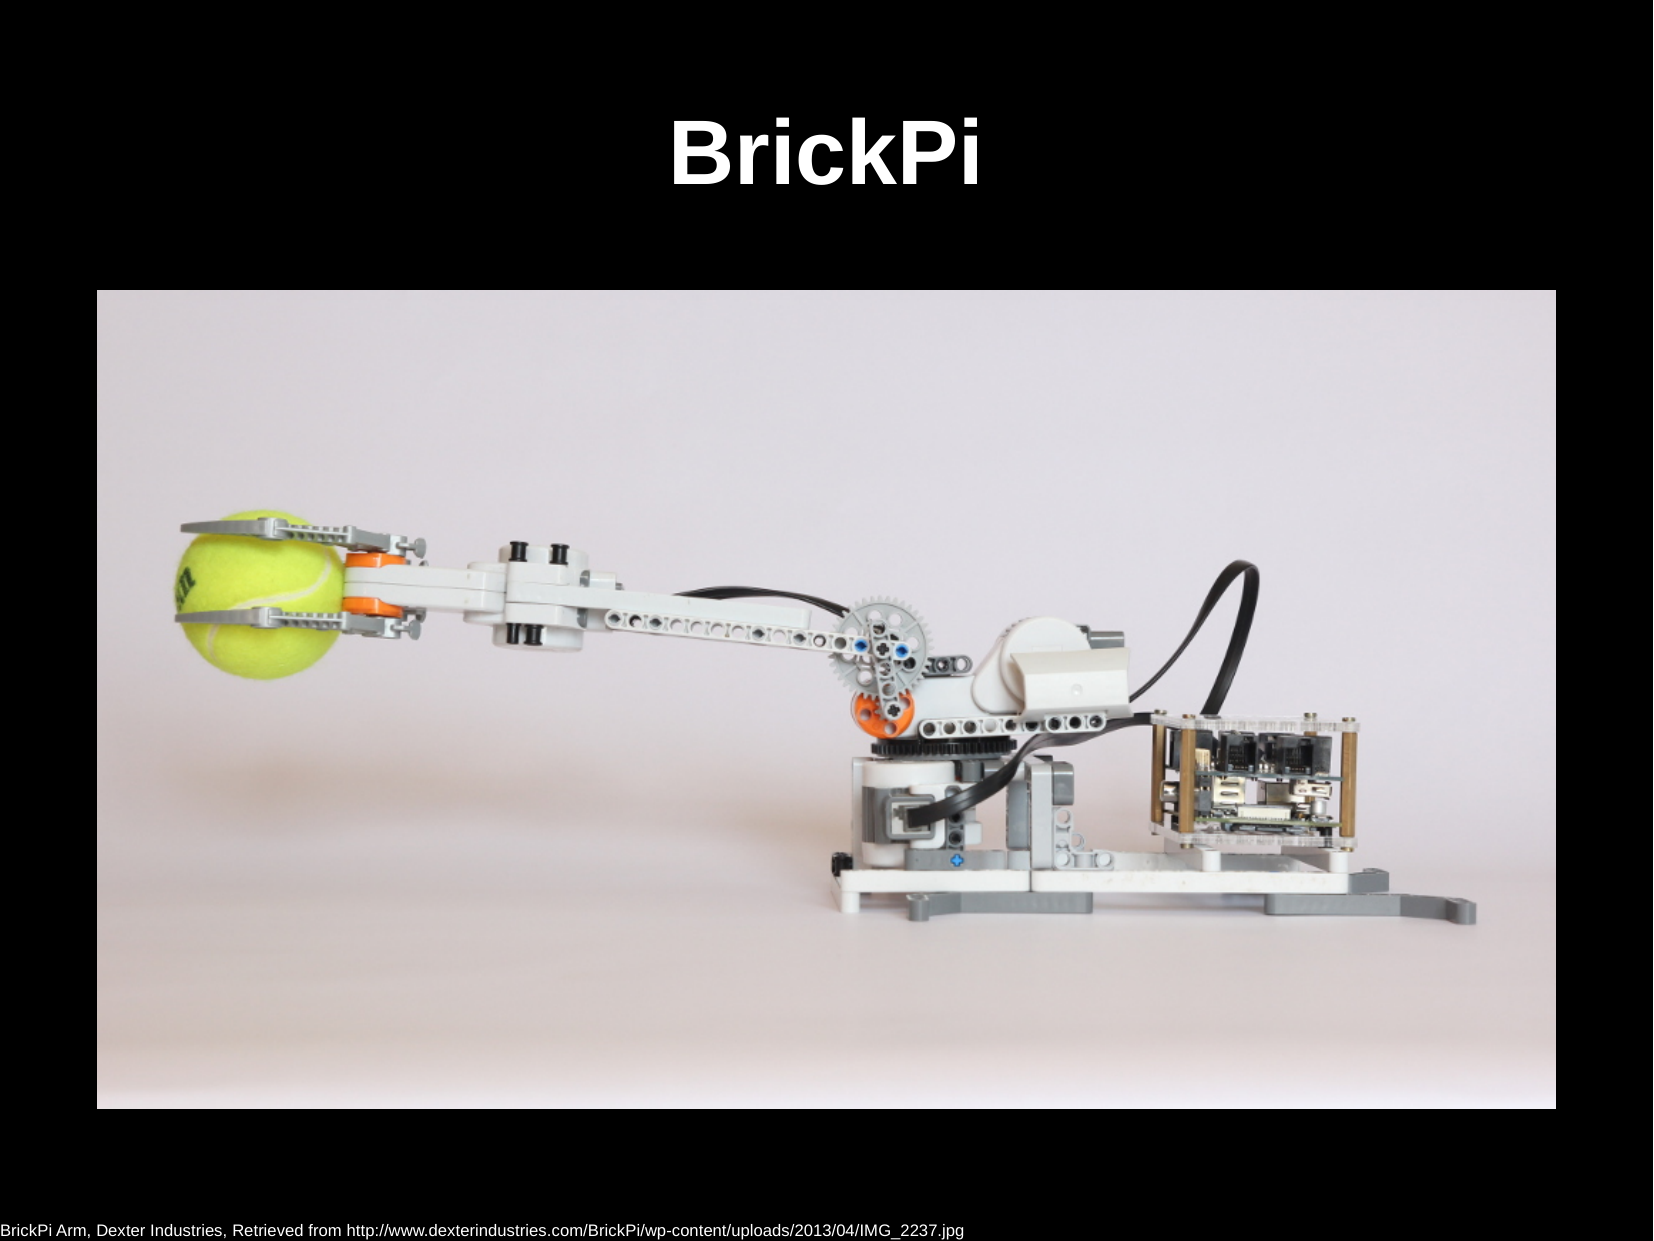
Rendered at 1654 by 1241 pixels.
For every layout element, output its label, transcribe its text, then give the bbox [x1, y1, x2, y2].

title BrickPi [82, 49, 1571, 257]
picture [97, 290, 1556, 1109]
text_box BrickPi Arm, Dexter Industries, Retrieved from http://www.dexterindustries.com/BrickPi/wp-content/uploads/2013/04/IMG_2237.jpg [0, 1221, 968, 1241]
